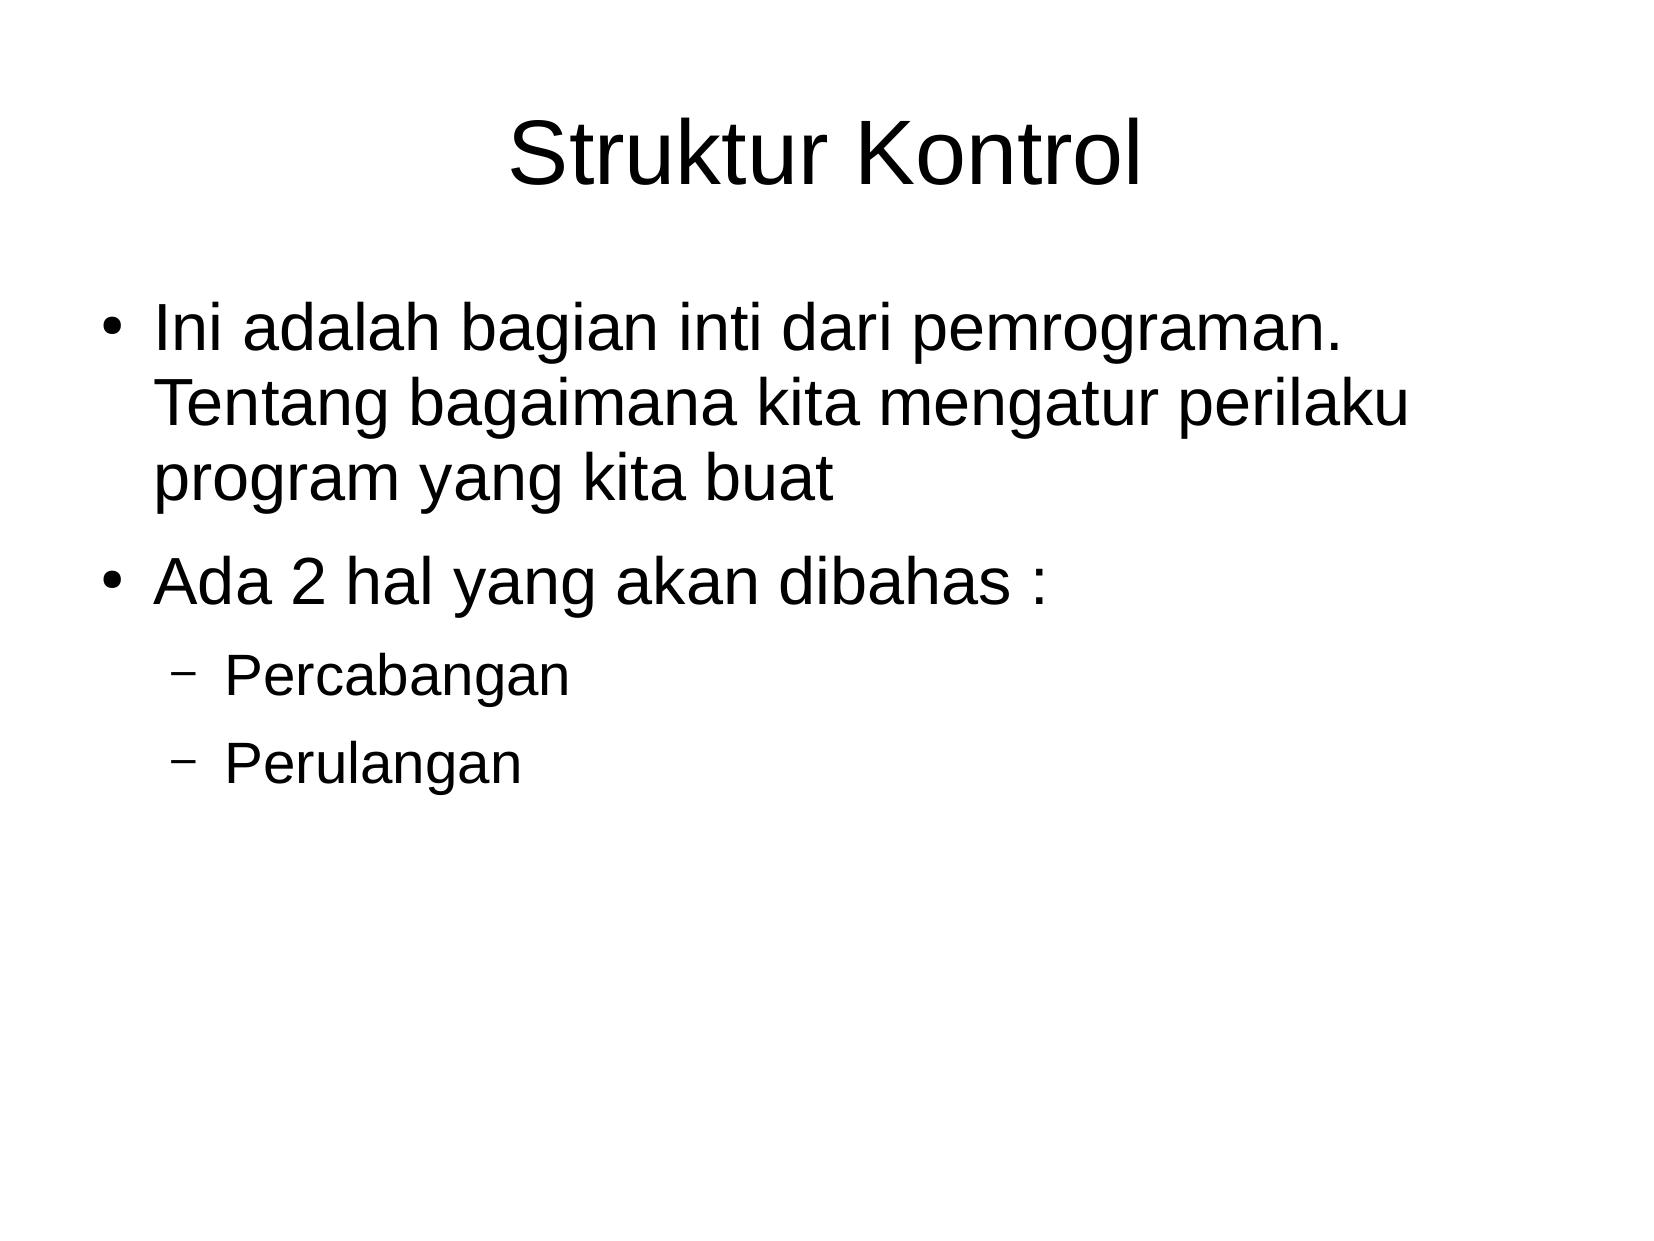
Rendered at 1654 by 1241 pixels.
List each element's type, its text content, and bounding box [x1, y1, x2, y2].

list Ini adalah bagian inti dari pemrograman. Tentang bagaimana kita mengatur perilaku program yang kita buat Ada 2 hal yang akan dibahas : Percabangan Perulangan [82, 290, 1571, 1010]
title Struktur Kontrol [82, 49, 1571, 257]
